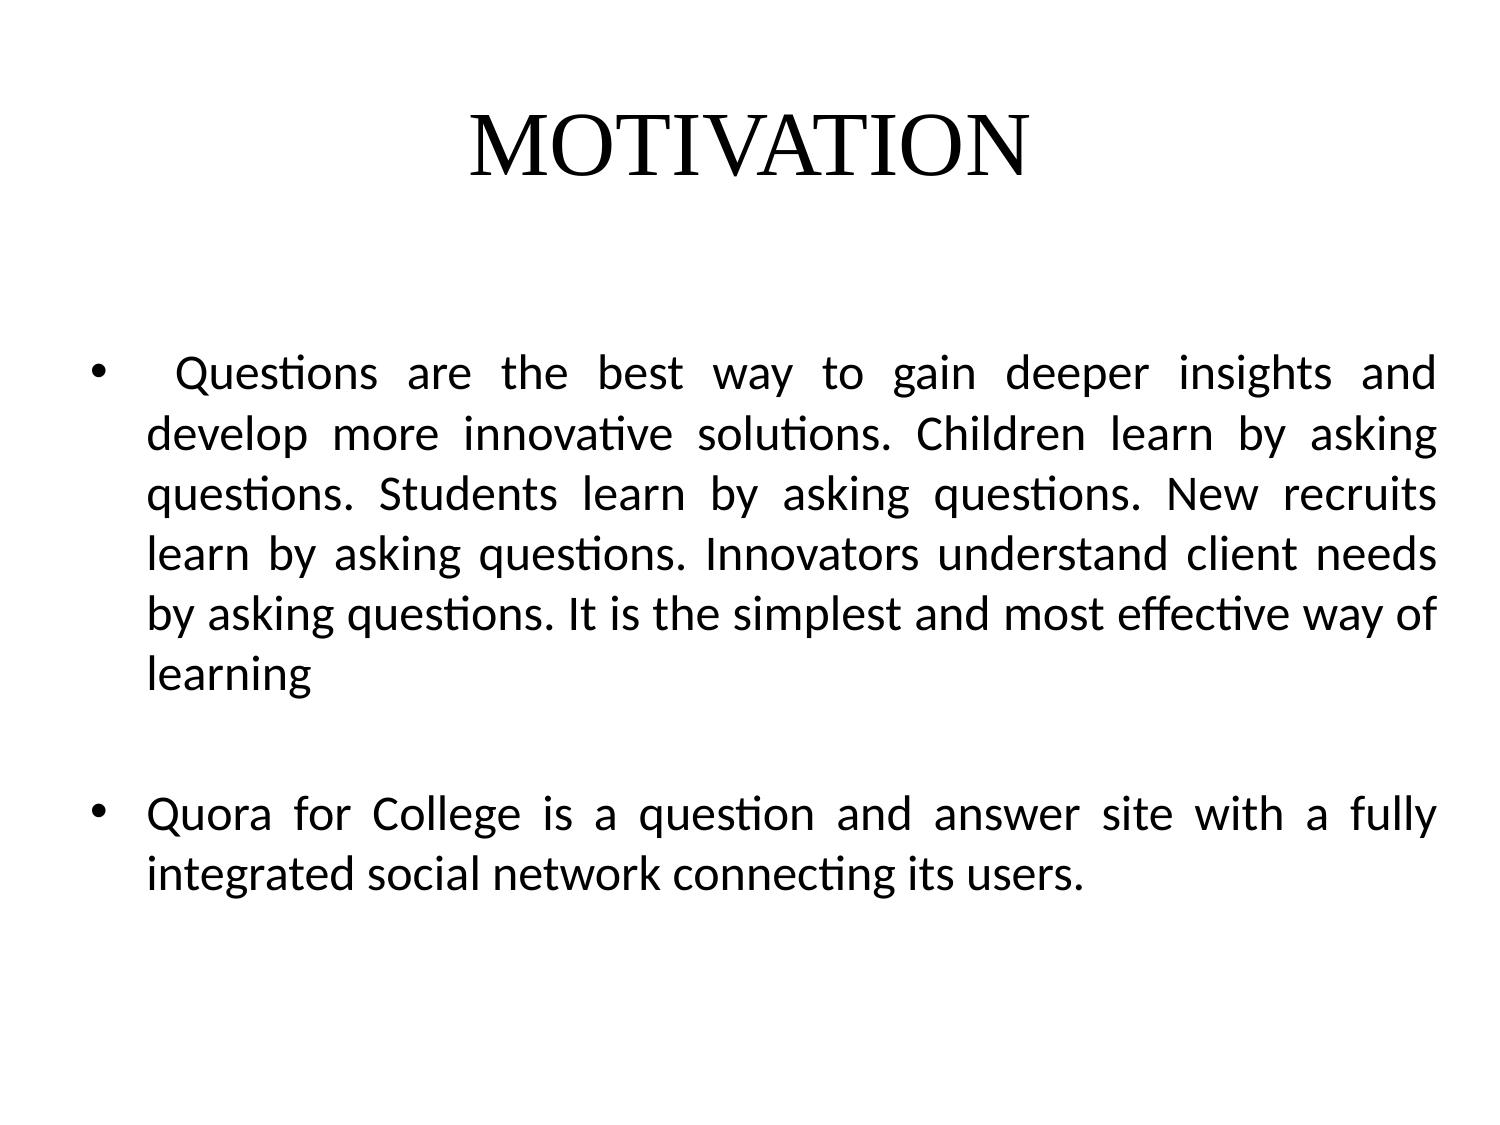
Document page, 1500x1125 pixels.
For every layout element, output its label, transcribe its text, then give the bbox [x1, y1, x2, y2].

list Questions are the best way to gain deeper insights and develop more innovative solutions. Children learn by asking questions. Students learn by asking questions. New recruits learn by asking questions. Innovators understand client needs by asking questions. It is the simplest and most effective way of learning Quora for College is a question and answer site with a fully integrated social network connecting its users. [75, 262, 1454, 1005]
title MOTIVATION [75, 45, 1425, 233]
